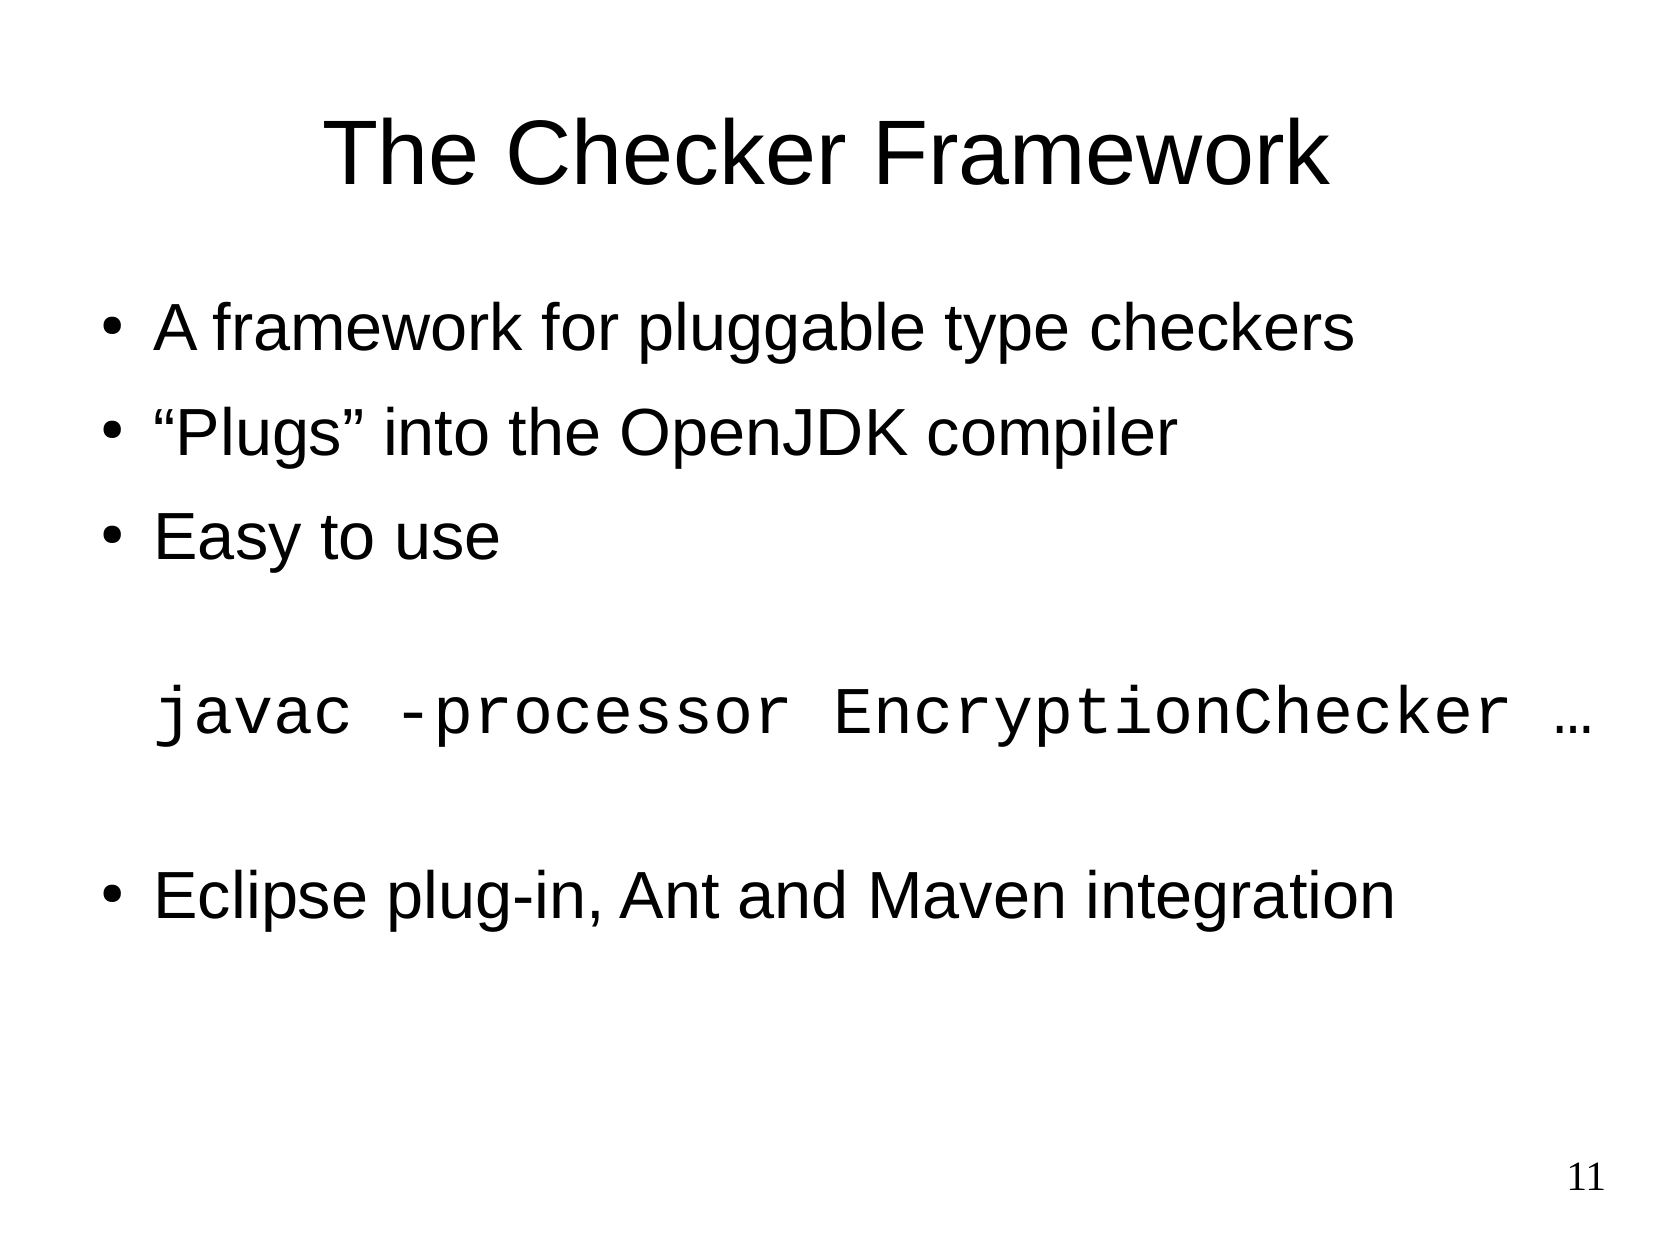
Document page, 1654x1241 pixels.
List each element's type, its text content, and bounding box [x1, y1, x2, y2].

title The Checker Framework [82, 56, 1571, 250]
list A framework for pluggable type checkers “Plugs” into the OpenJDK compiler Easy to use javac -processor EncryptionChecker … Eclipse plug-in, Ant and Maven integration [82, 290, 1613, 1094]
